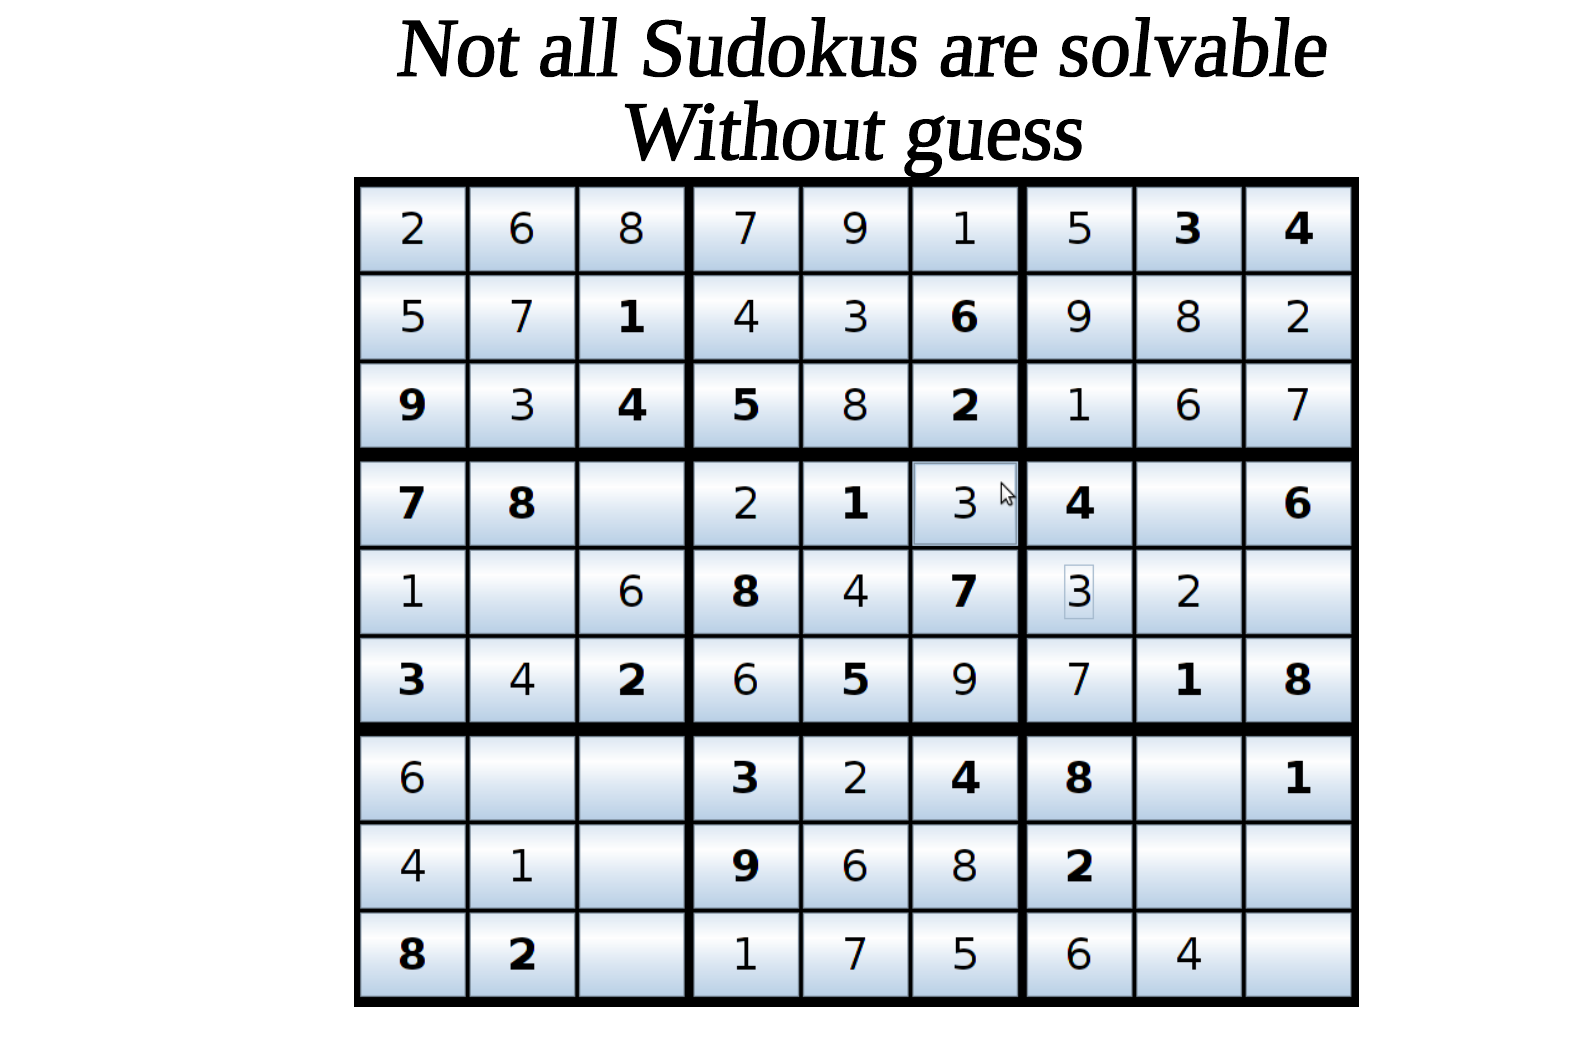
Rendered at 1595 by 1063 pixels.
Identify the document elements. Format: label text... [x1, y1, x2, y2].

text_box Not all Sudokus are solvable Without guess [864, 112, 885, 160]
text_box Not all Sudokus are solvable Without guess [783, 119, 819, 160]
text_box Not all Sudokus are solvable Without guess [1233, 17, 1268, 77]
text_box Not all Sudokus are solvable Without guess [807, 17, 847, 76]
text_box Not all Sudokus are solvable Without guess [769, 36, 805, 77]
text_box Not all Sudokus are solvable Without guess [1060, 36, 1087, 77]
picture [354, 177, 1359, 1007]
text_box Not all Sudokus are solvable Without guess [850, 37, 885, 77]
text_box Not all Sudokus are solvable Without guess [644, 20, 682, 77]
text_box Not all Sudokus are solvable Without guess [975, 36, 1004, 76]
text_box Not all Sudokus are solvable Without guess [720, 101, 778, 160]
text_box Not all Sudokus are solvable Without guess [1295, 36, 1326, 77]
text_box Not all Sudokus are solvable Without guess [1005, 36, 1037, 77]
text_box Not all Sudokus are solvable Without guess [397, 21, 458, 76]
text_box Not all Sudokus are solvable Without guess [458, 36, 494, 77]
text_box Not all Sudokus are solvable Without guess [625, 104, 702, 161]
text_box Not all Sudokus are solvable Without guess [498, 28, 519, 77]
text_box Not all Sudokus are solvable Without guess [688, 37, 723, 77]
text_box Not all Sudokus are solvable Without guess [728, 17, 765, 77]
text_box Not all Sudokus are solvable Without guess [1195, 36, 1227, 77]
text_box Not all Sudokus are solvable Without guess [1023, 119, 1050, 160]
text_box Not all Sudokus are solvable Without guess [1155, 37, 1196, 77]
text_box Not all Sudokus are solvable Without guess [597, 17, 617, 76]
text_box Not all Sudokus are solvable Without guess [824, 120, 859, 160]
text_box Not all Sudokus are solvable Without guess [1054, 119, 1081, 160]
text_box Not all Sudokus are solvable Without guess [574, 17, 595, 76]
text_box Not all Sudokus are solvable Without guess [694, 120, 715, 160]
text_box Not all Sudokus are solvable Without guess [941, 36, 973, 77]
text_box Not all Sudokus are solvable Without guess [1269, 17, 1290, 76]
text_box Not all Sudokus are solvable Without guess [947, 120, 983, 160]
text_box Not all Sudokus are solvable Without guess [1130, 17, 1150, 76]
text_box Not all Sudokus are solvable Without guess [889, 36, 916, 77]
text_box Not all Sudokus are solvable Without guess [988, 119, 1020, 160]
text_box Not all Sudokus are solvable Without guess [905, 116, 945, 177]
text_box Not all Sudokus are solvable Without guess [540, 36, 573, 77]
text_box Not all Sudokus are solvable Without guess [1093, 36, 1128, 77]
